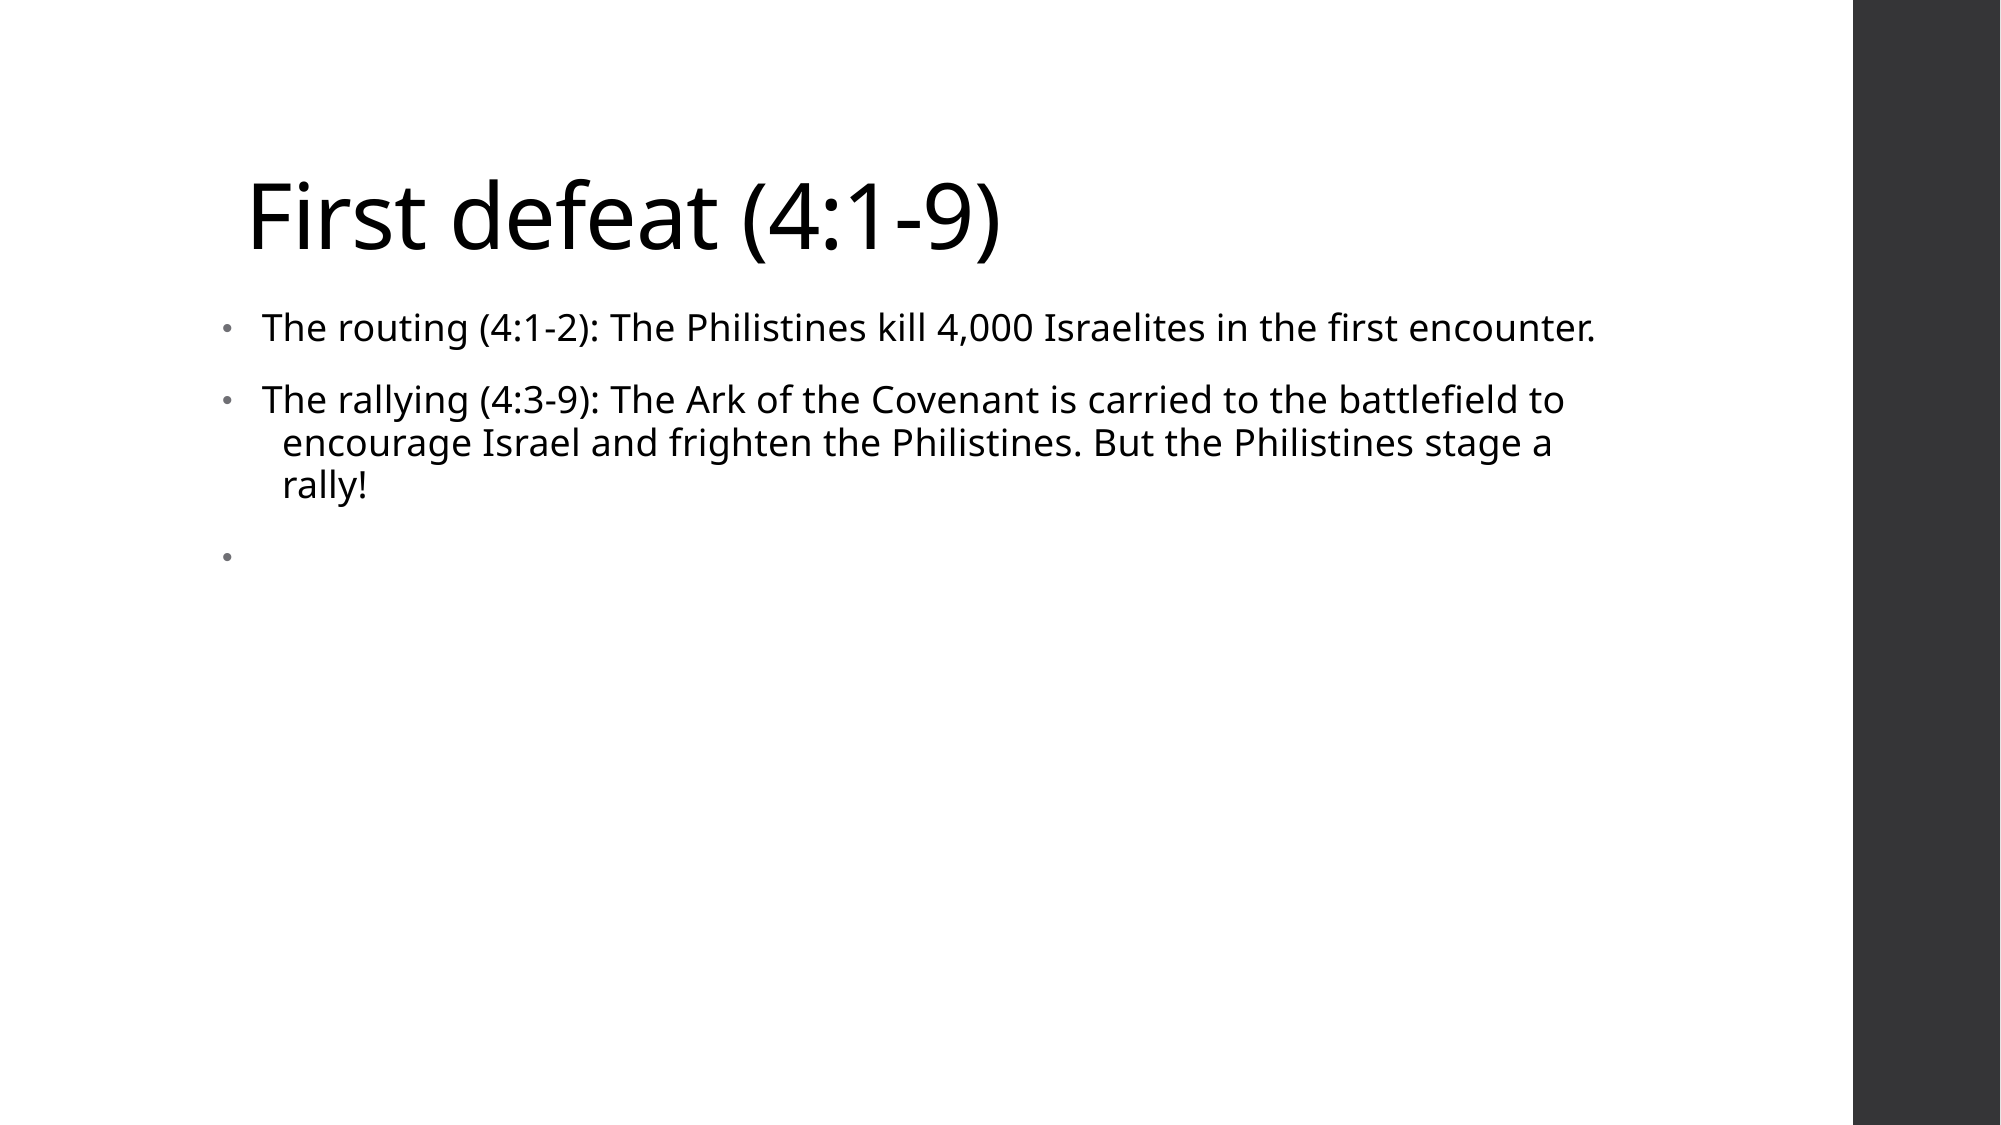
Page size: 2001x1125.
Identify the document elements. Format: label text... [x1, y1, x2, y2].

list The routing (4:1-2): The Philistines kill 4,000 Israelites in the first encounter. The rallying (4:3-9): The Ark of the Covenant is carried to the battlefield to encourage Israel and frighten the Philistines. But the Philistines stage a rally! [206, 299, 1617, 1014]
title First defeat (4:1-9) [206, 60, 1797, 278]
